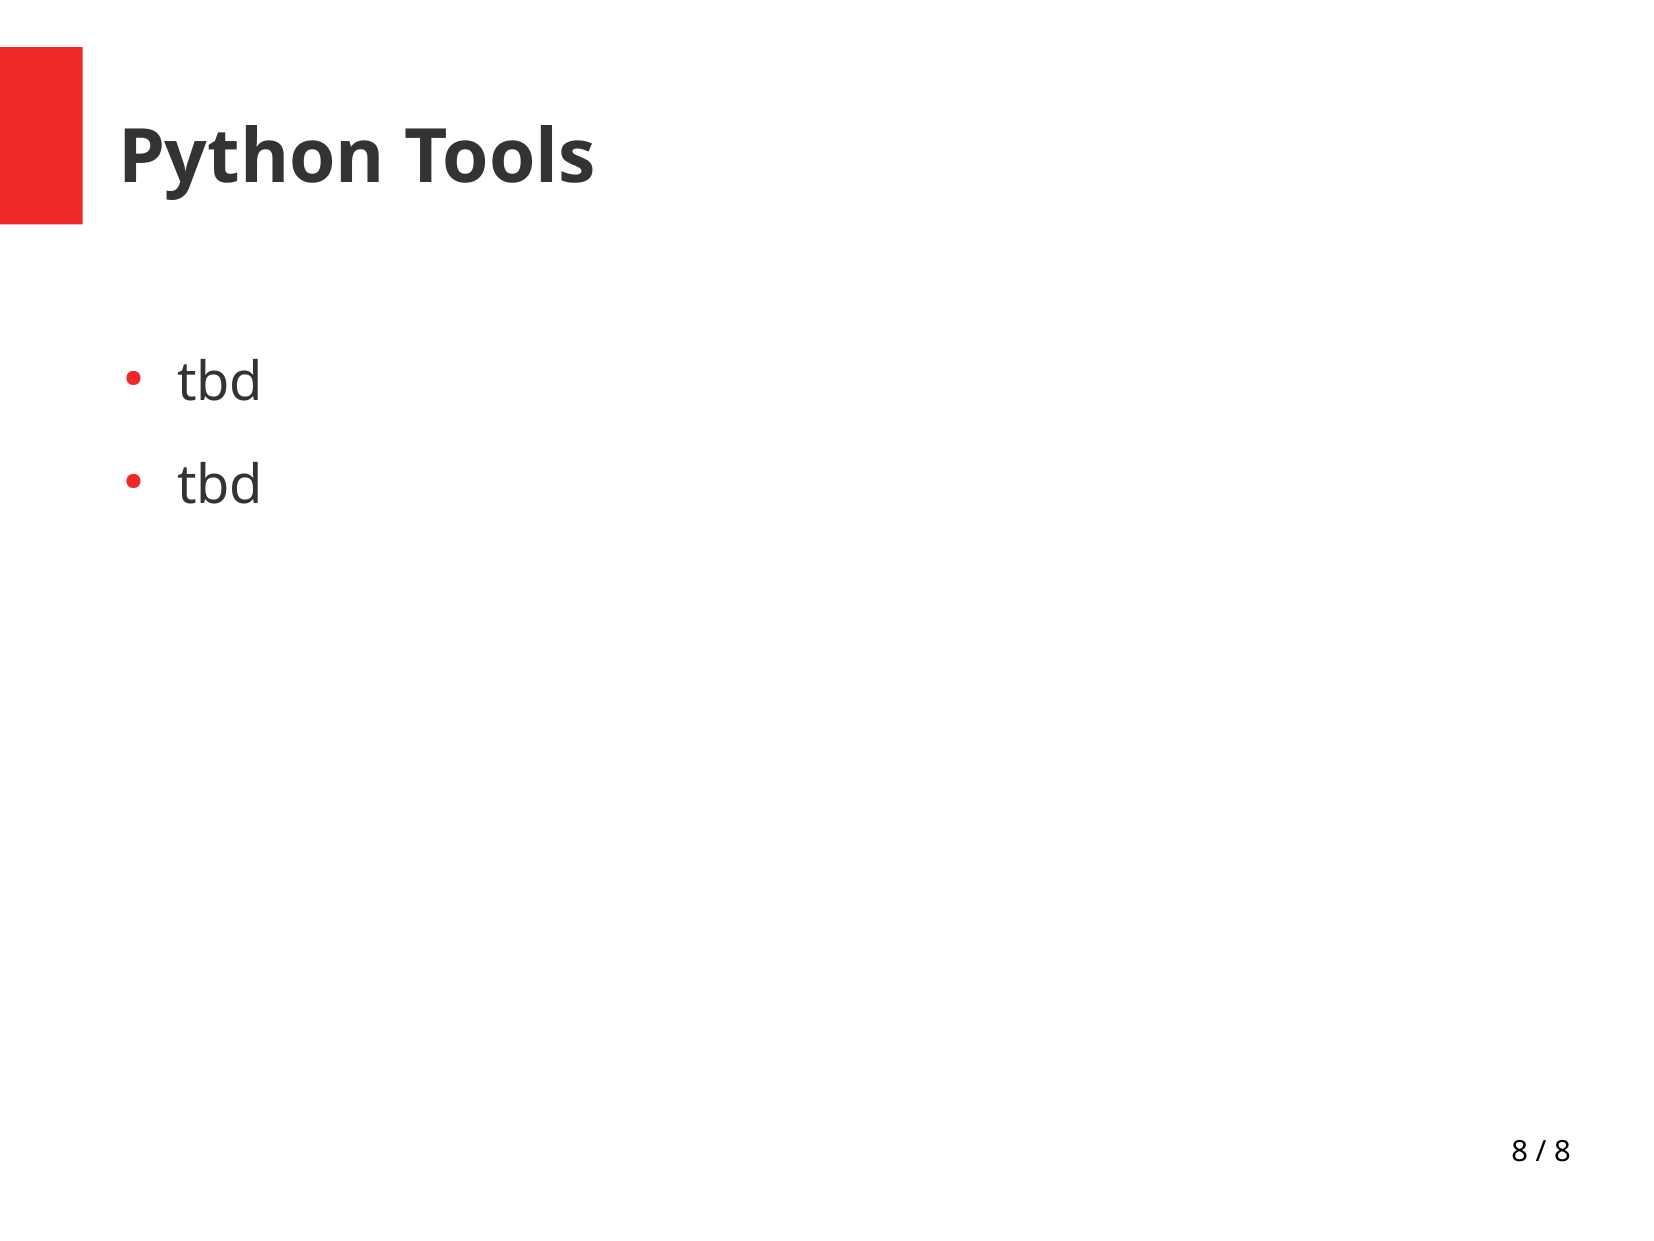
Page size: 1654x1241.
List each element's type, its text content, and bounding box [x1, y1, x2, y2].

list tbd tbd [106, 342, 1524, 993]
title Python Tools [118, 49, 1571, 257]
